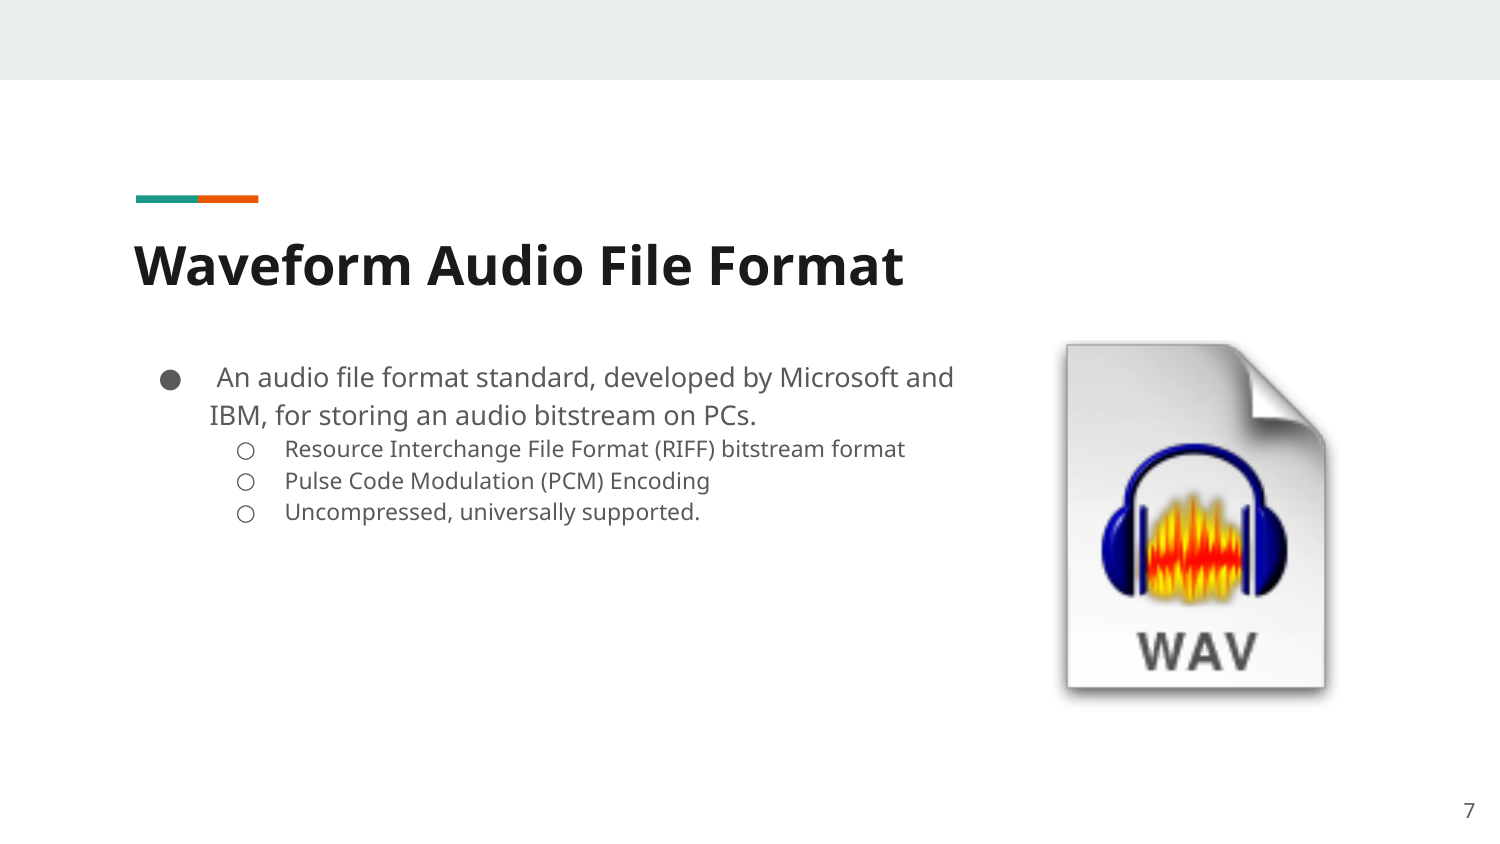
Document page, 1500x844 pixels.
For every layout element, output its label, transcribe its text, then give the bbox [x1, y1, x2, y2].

title Waveform Audio File Format [119, 216, 1381, 305]
slide_number <number> [1400, 779, 1491, 844]
picture [1010, 340, 1381, 712]
list An audio file format standard, developed by Microsoft and IBM, for storing an audio bitstream on PCs. Resource Interchange File Format (RIFF) bitstream format Pulse Code Modulation (PCM) Encoding Uncompressed, universally supported. [119, 341, 1010, 712]
